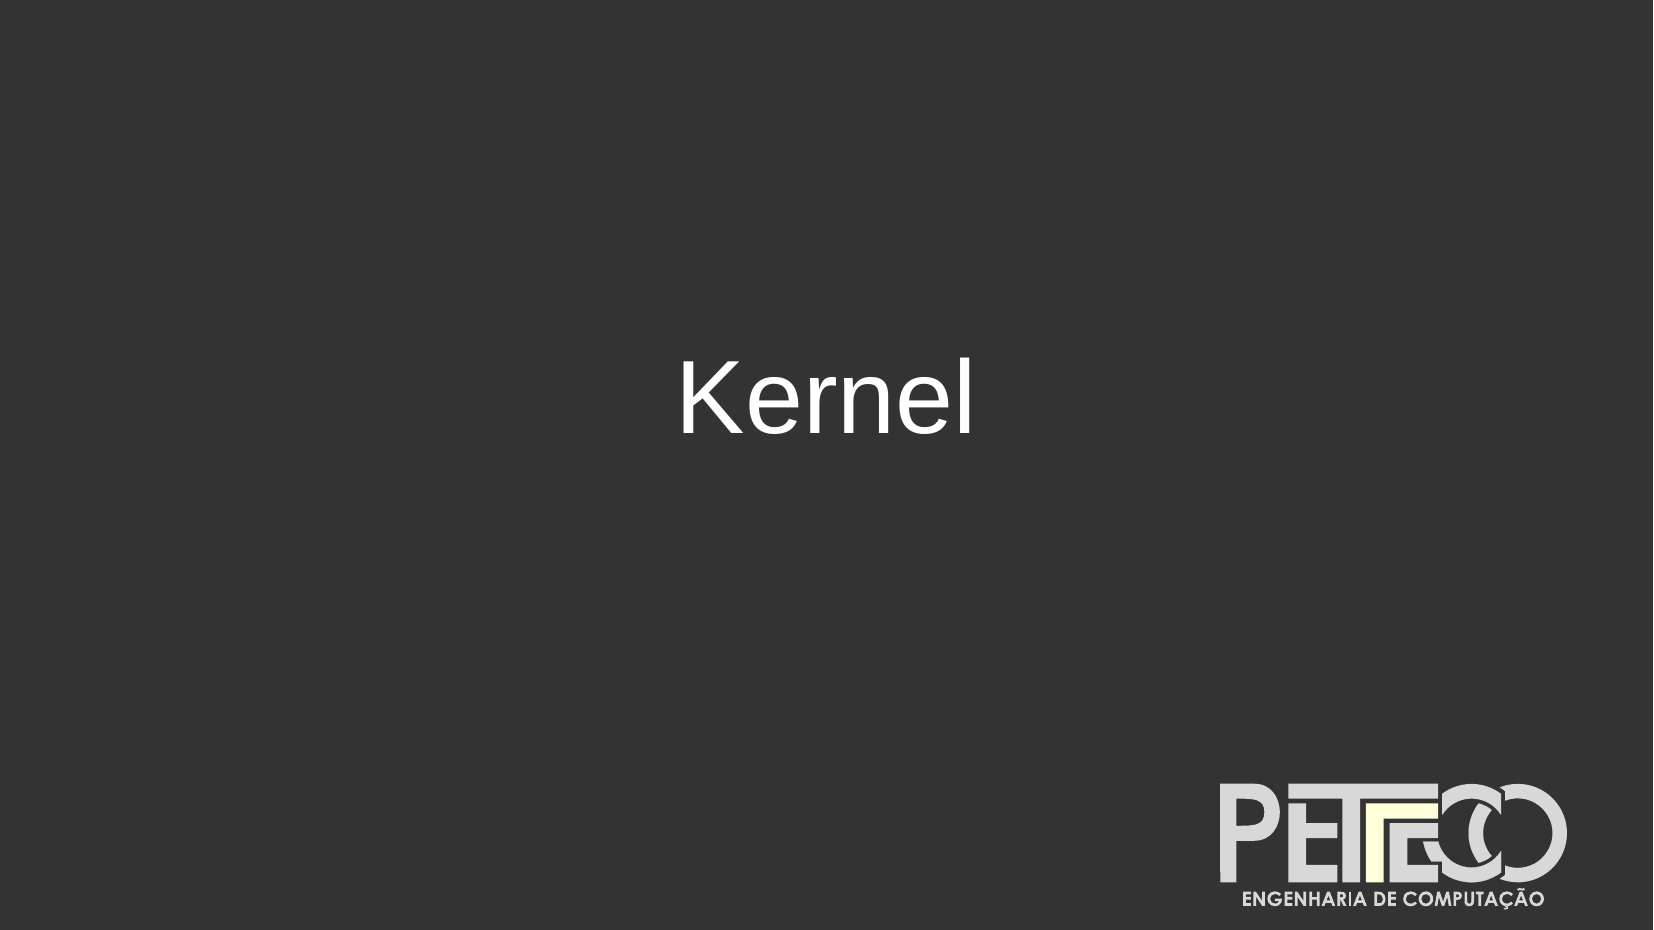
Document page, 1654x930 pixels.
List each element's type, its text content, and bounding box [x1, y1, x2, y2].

subtitle Kernel [82, 37, 1571, 757]
